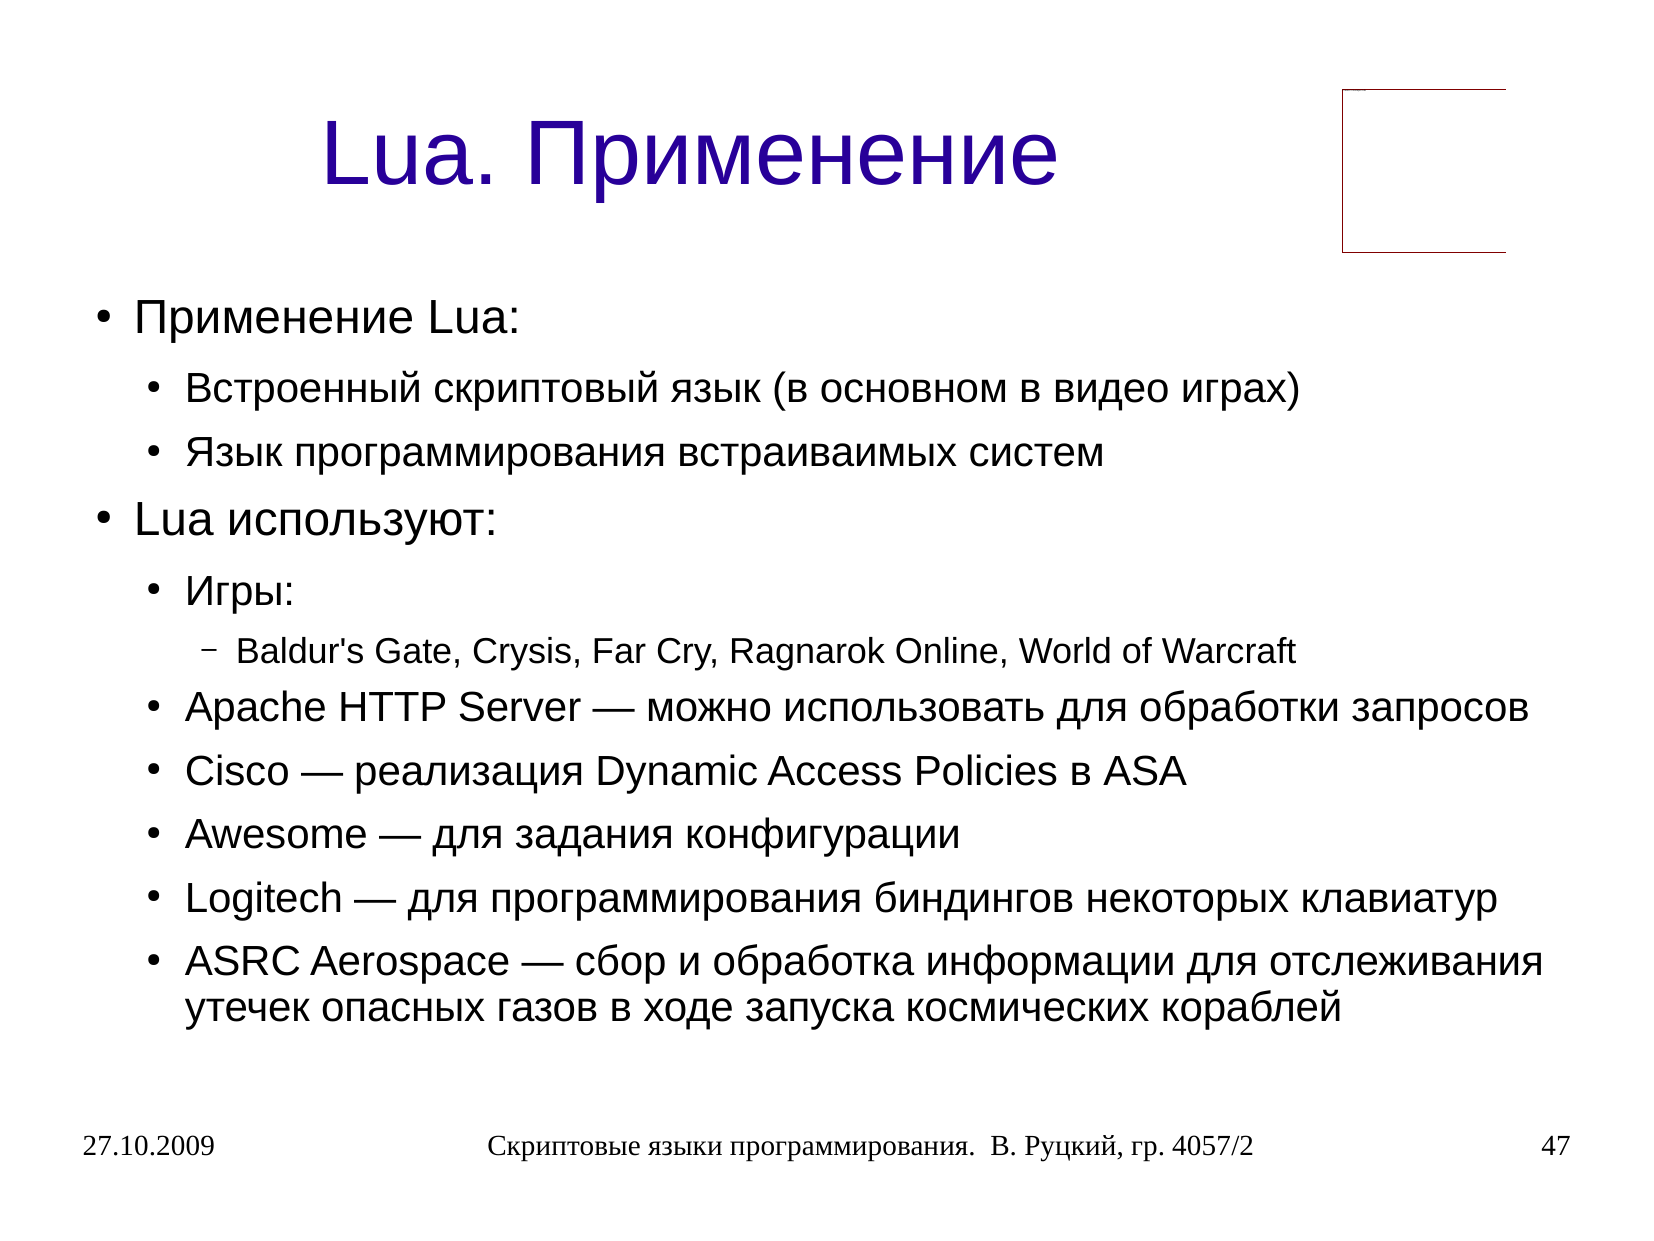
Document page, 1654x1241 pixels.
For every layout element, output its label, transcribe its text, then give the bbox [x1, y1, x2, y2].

list Применение Lua: Встроенный скриптовый язык (в основном в видео играх) Язык программирования встраиваимых систем Lua используют: Игры: Baldur's Gate, Crysis, Far Cry, Ragnarok Online, World of Warcraft Apache HTTP Server — можно использовать для обработки запросов Cisco — реализация Dynamic Access Policies в ASA Awesome — для задания конфигурации Logitech — для программирования биндингов некоторых клавиатур ASRC Aerospace — сбор и обработка информации для отслеживания утечек опасных газов в ходе запуска космических кораблей [82, 290, 1571, 1109]
picture [1341, 88, 1506, 253]
title Lua. Применение [82, 49, 1300, 257]
